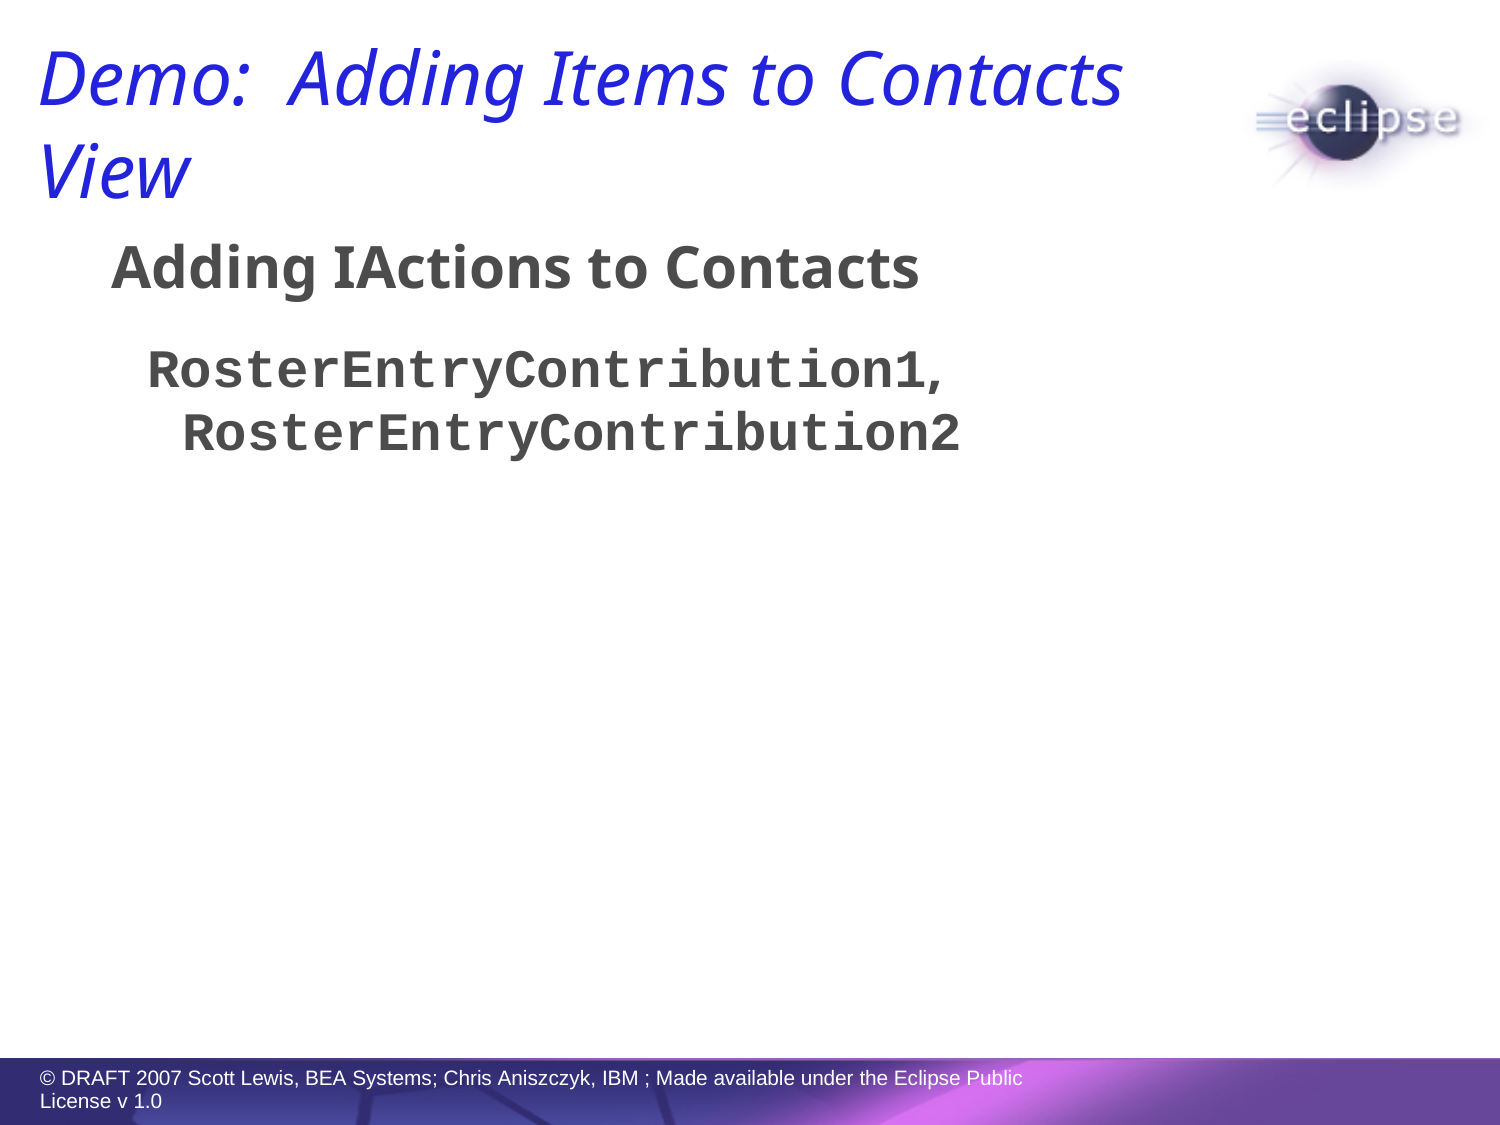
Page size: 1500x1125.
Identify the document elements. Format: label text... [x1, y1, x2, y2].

title Demo: Adding Items to Contacts View [37, 41, 1234, 207]
picture [1234, 60, 1500, 191]
picture [0, 1058, 1500, 1125]
list Adding IActions to Contacts RosterEntryContribution1, RosterEntryContribution2 [111, 224, 1388, 1044]
